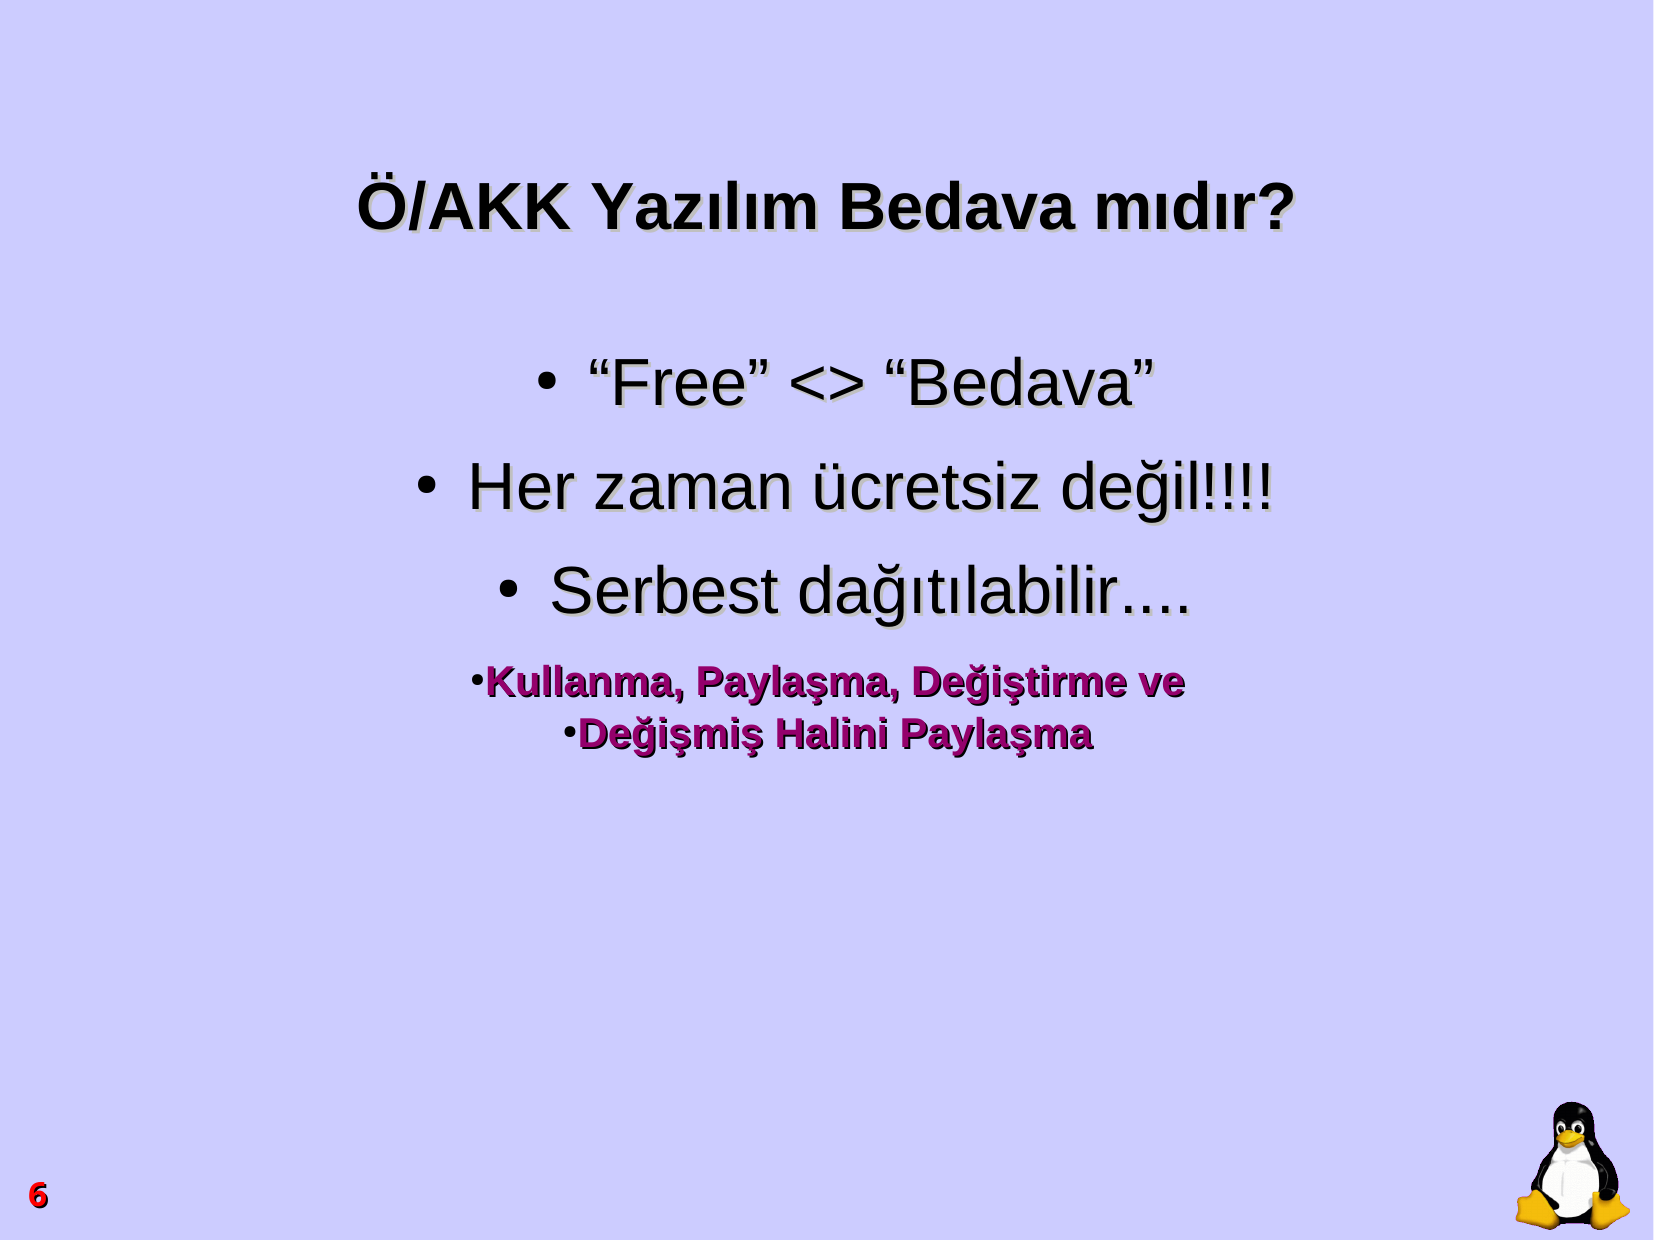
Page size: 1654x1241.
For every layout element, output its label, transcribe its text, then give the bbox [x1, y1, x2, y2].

list “Free” <> “Bedava” Her zaman ücretsiz değil!!!! Serbest dağıtılabilir.... Kullanma, Paylaşma, Değiştirme ve Değişmiş Halini Paylaşma [121, 344, 1534, 1127]
picture [1504, 1086, 1654, 1241]
title Ö/AKK Yazılım Bedava mıdır? [121, 102, 1534, 310]
